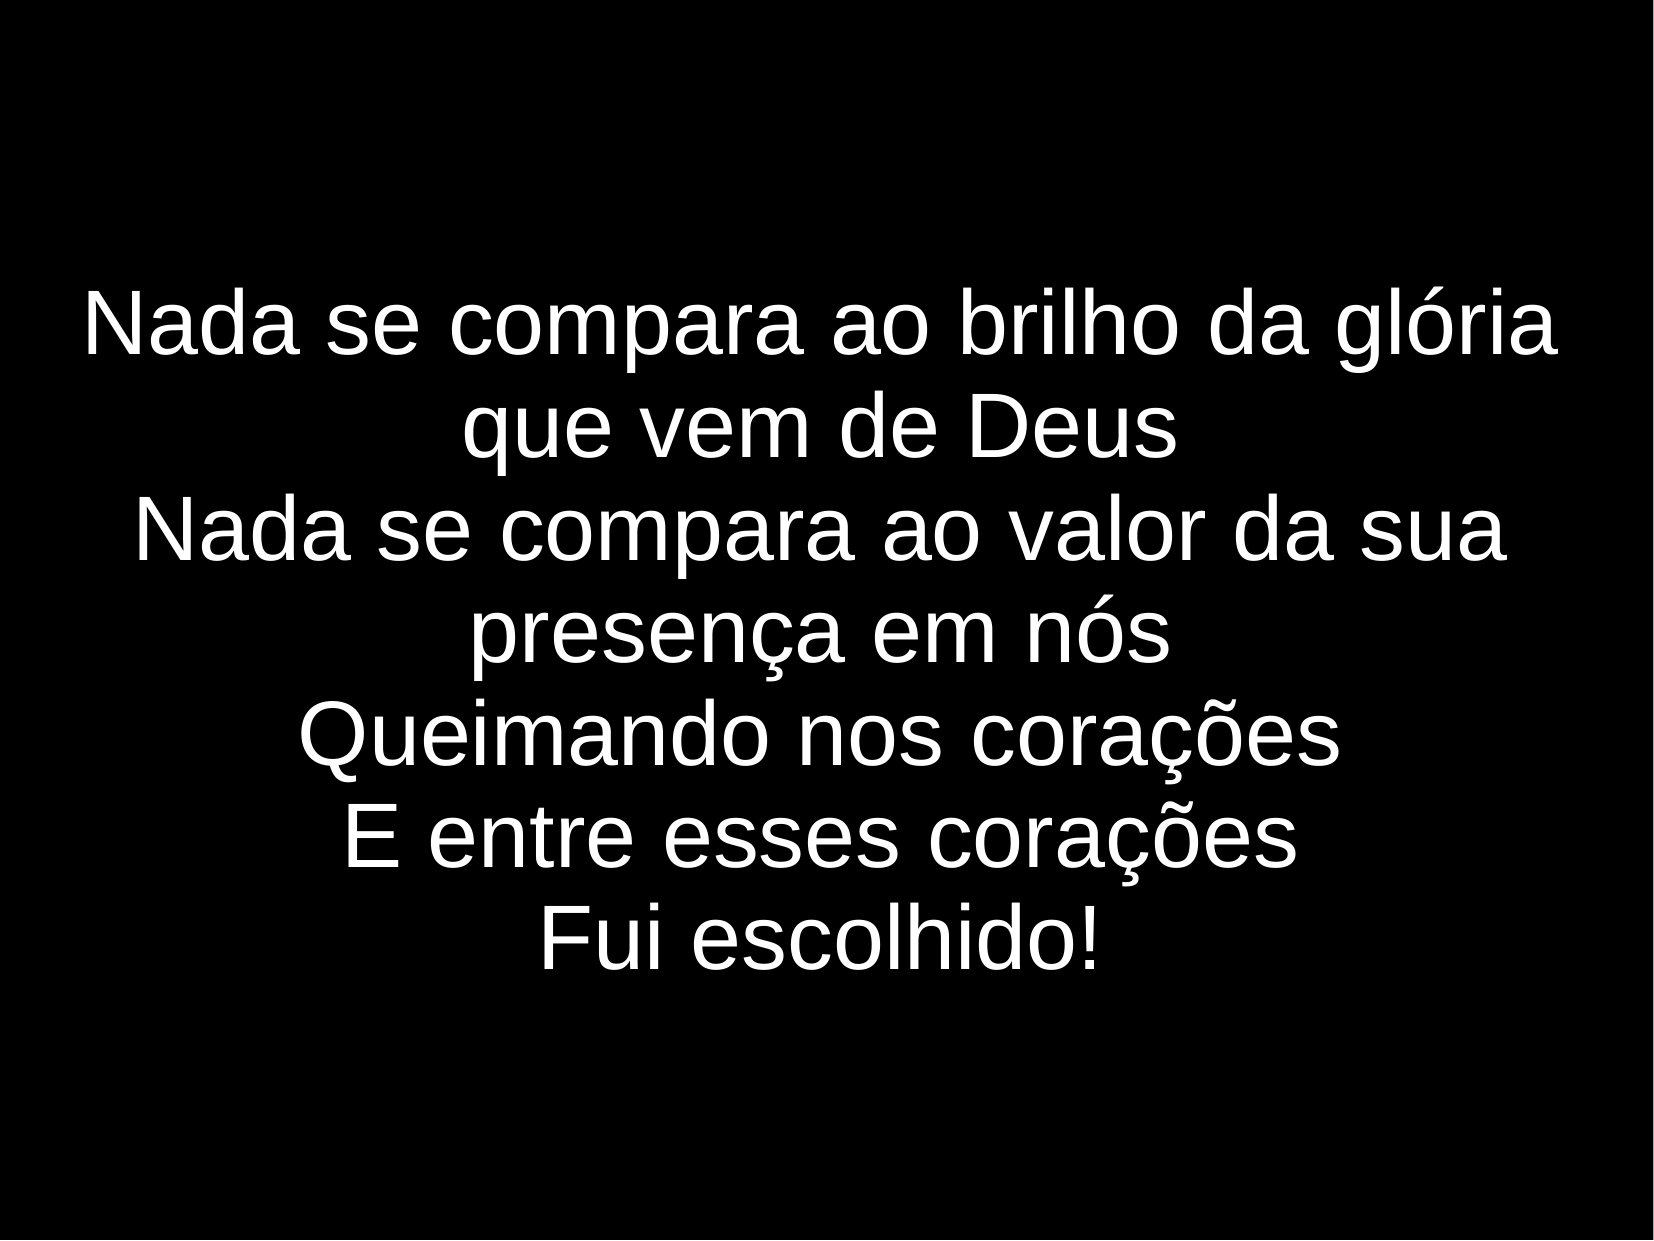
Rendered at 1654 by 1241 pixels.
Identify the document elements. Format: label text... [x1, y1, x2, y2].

subtitle Nada se compara ao brilho da glória que vem de Deus Nada se compara ao valor da sua presença em nós Queimando nos corações E entre esses corações Fui escolhido! [47, 47, 1595, 1215]
